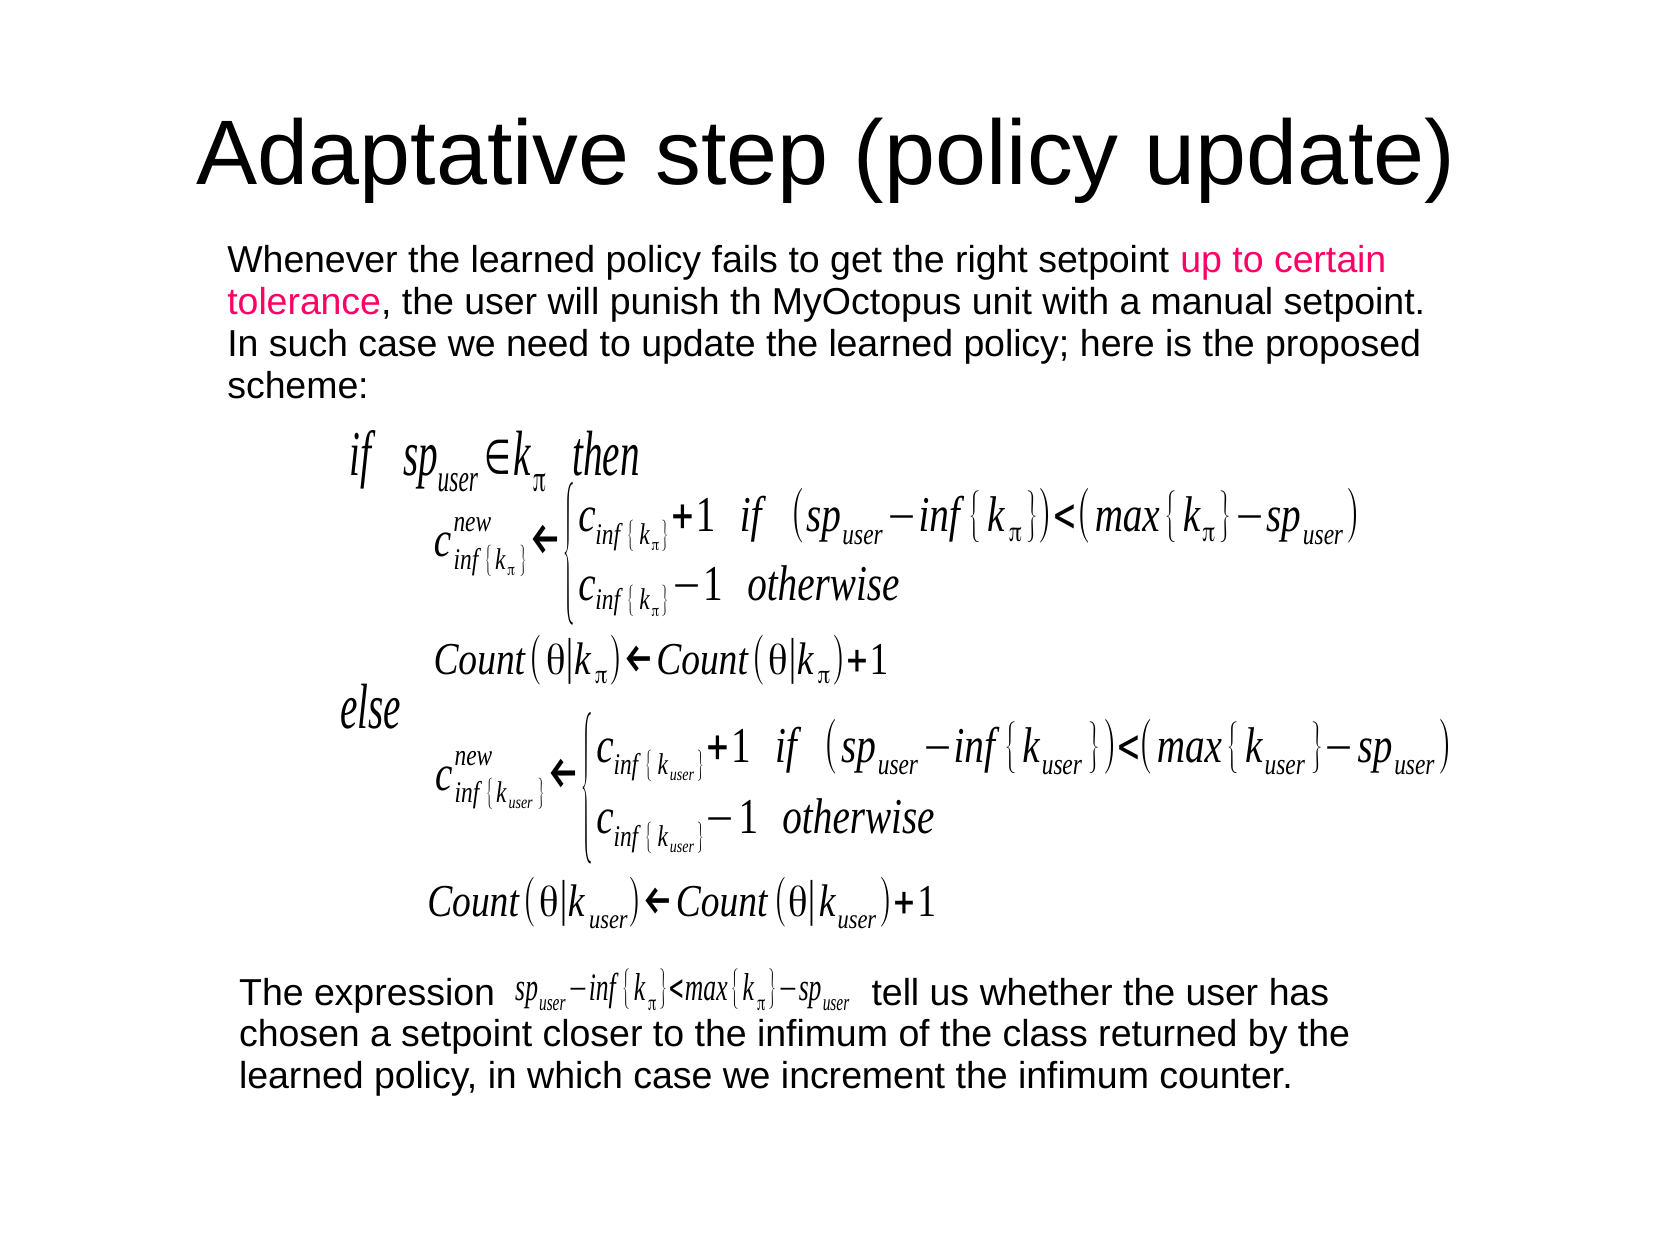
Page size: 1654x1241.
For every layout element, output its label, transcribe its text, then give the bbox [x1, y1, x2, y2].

chart [330, 672, 413, 745]
chart [425, 708, 1461, 865]
title Adaptative step (policy update) [82, 49, 1571, 257]
chart [339, 419, 1371, 626]
chart [424, 631, 898, 687]
chart [417, 874, 945, 934]
text_box The expression tell us whether the user has chosen a setpoint closer to the infimum of the class returned by the learned policy, in which case we increment the infimum counter. [224, 963, 1477, 1105]
text_box Whenever the learned policy fails to get the right setpoint up to certain tolerance, the user will punish th MyOctopus unit with a manual setpoint. In such case we need to update the learned policy; here is the proposed scheme: [212, 231, 1465, 415]
